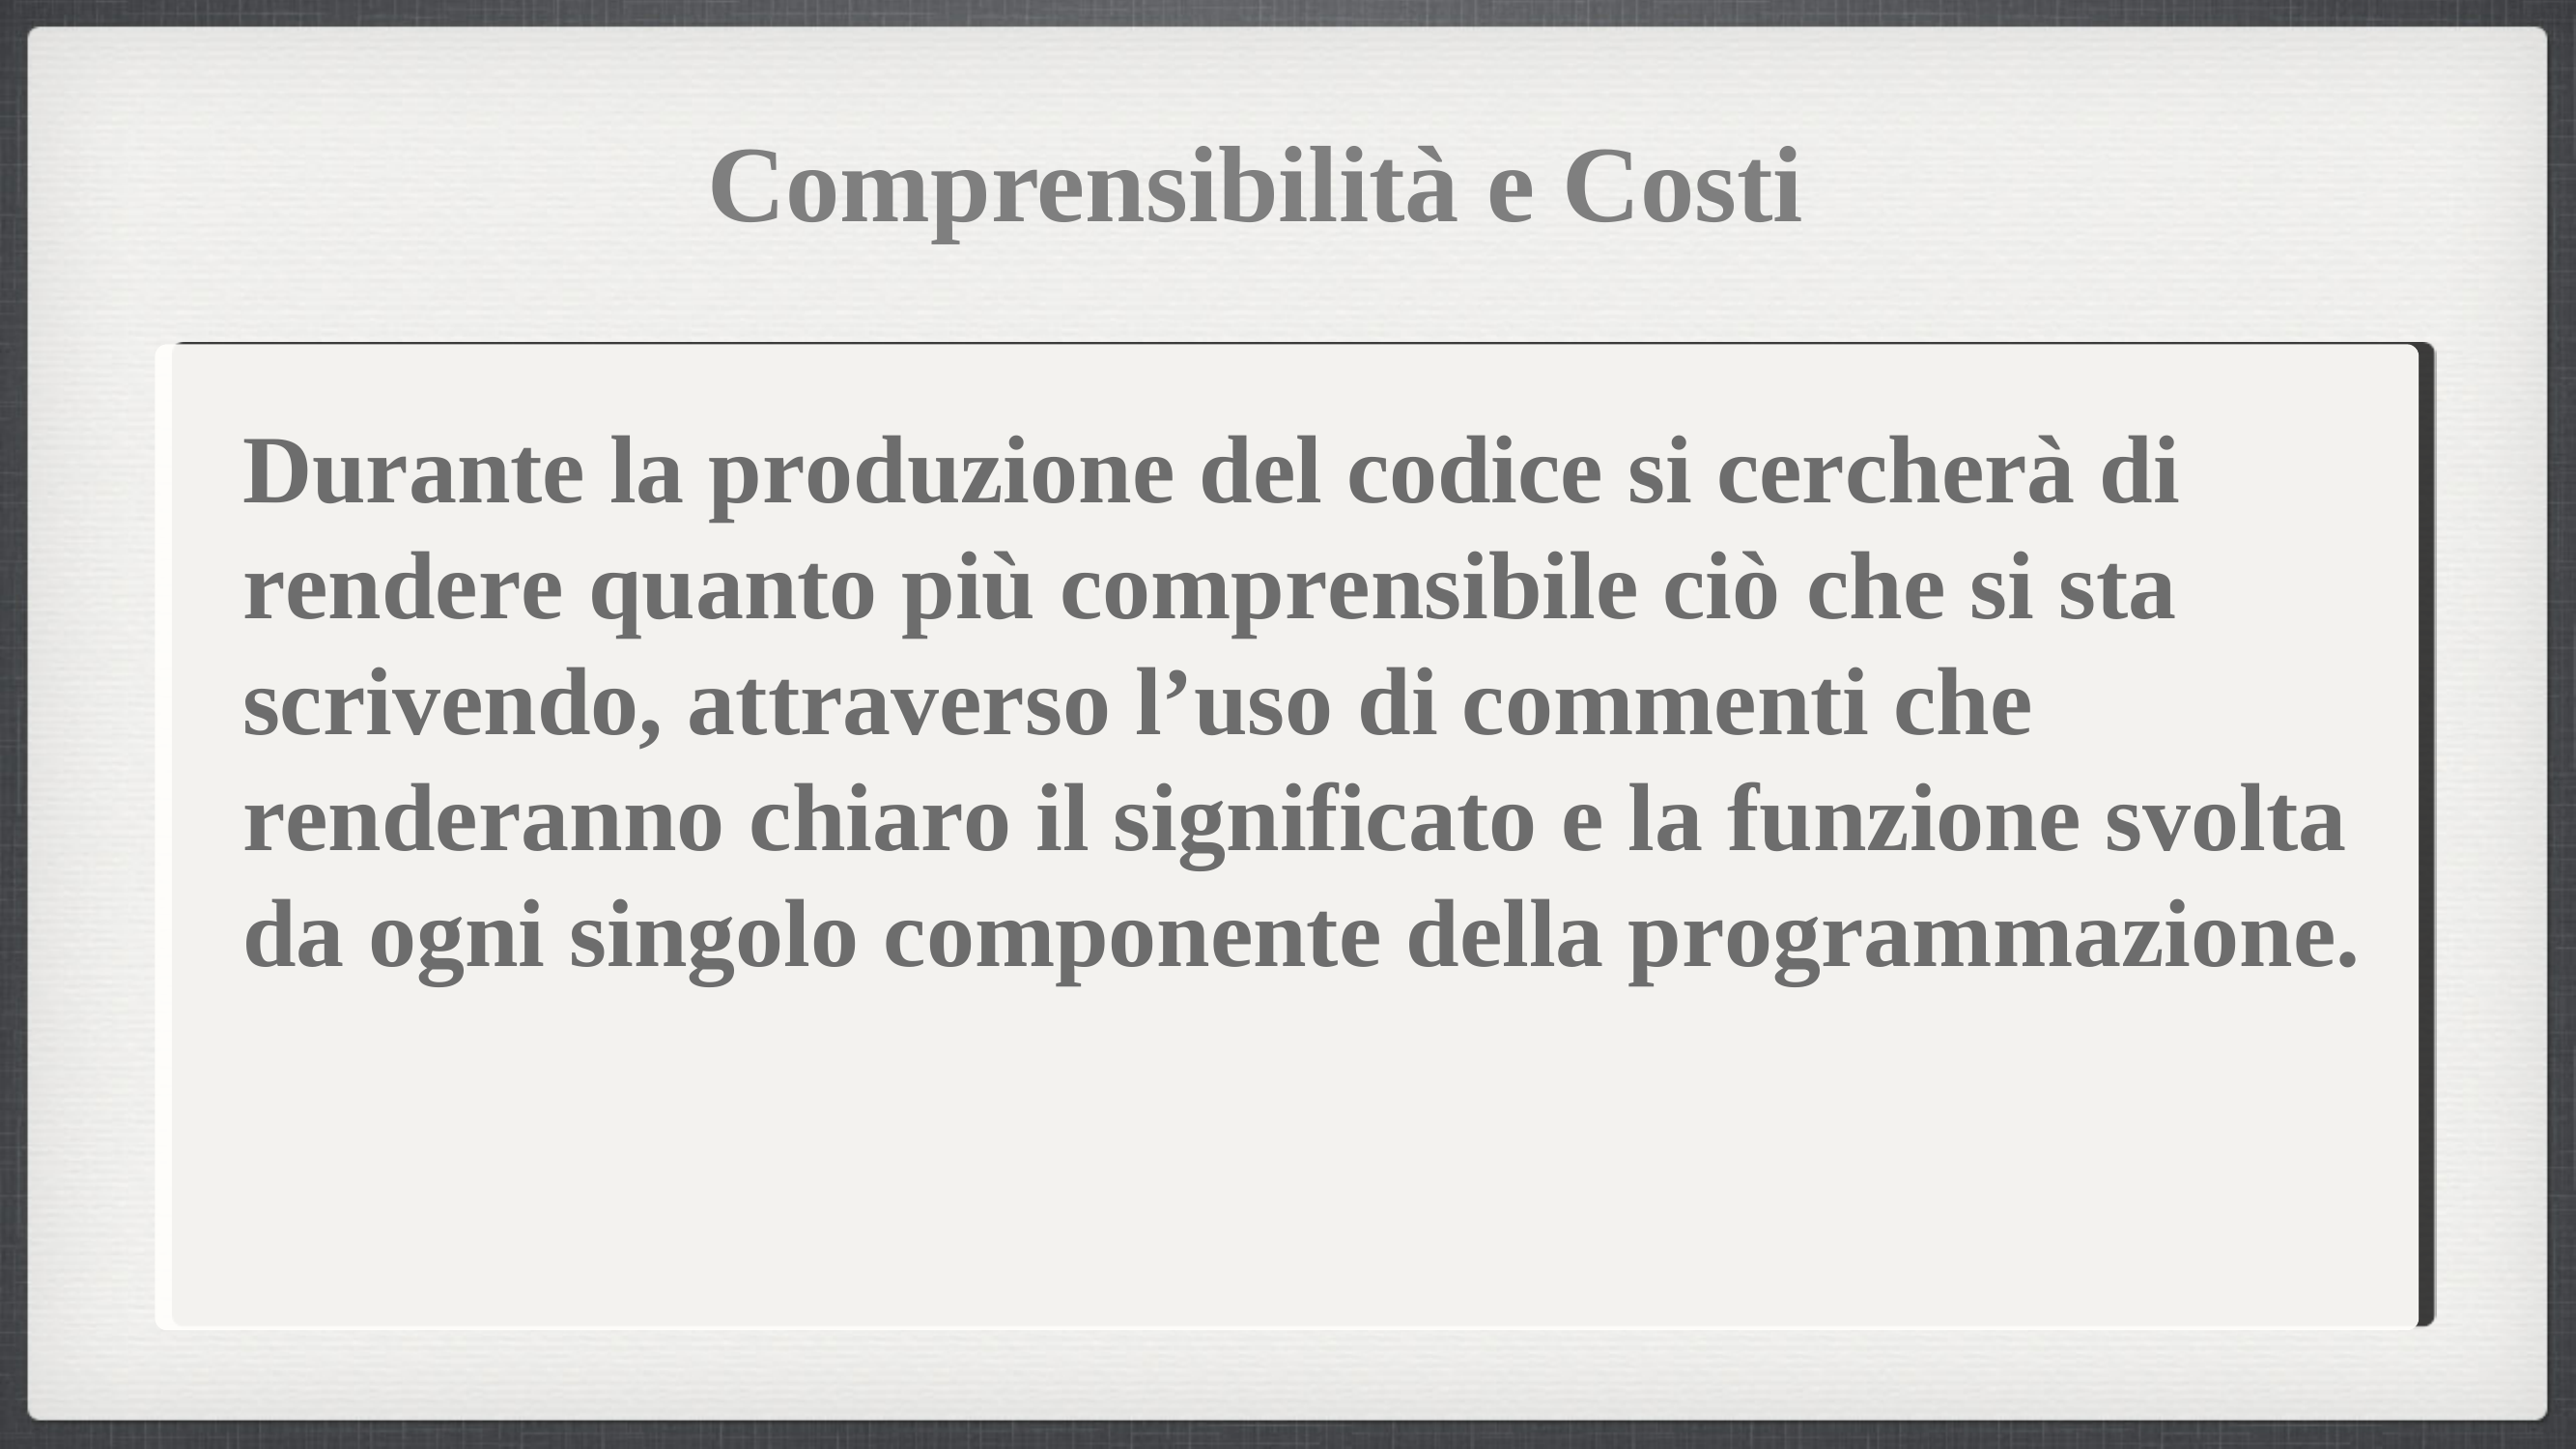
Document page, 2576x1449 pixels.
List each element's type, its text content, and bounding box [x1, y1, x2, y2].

title Comprensibilità e Costi [214, 38, 2359, 334]
text_box Durante la produzione del codice si cercherà di rendere quanto più comprensibile ciò che si sta scrivendo, attraverso l’uso di commenti che renderanno chiaro il significato e la funzione svolta da ogni singolo componente della programmazione. [228, 399, 2396, 993]
picture [0, 0, 2576, 1449]
